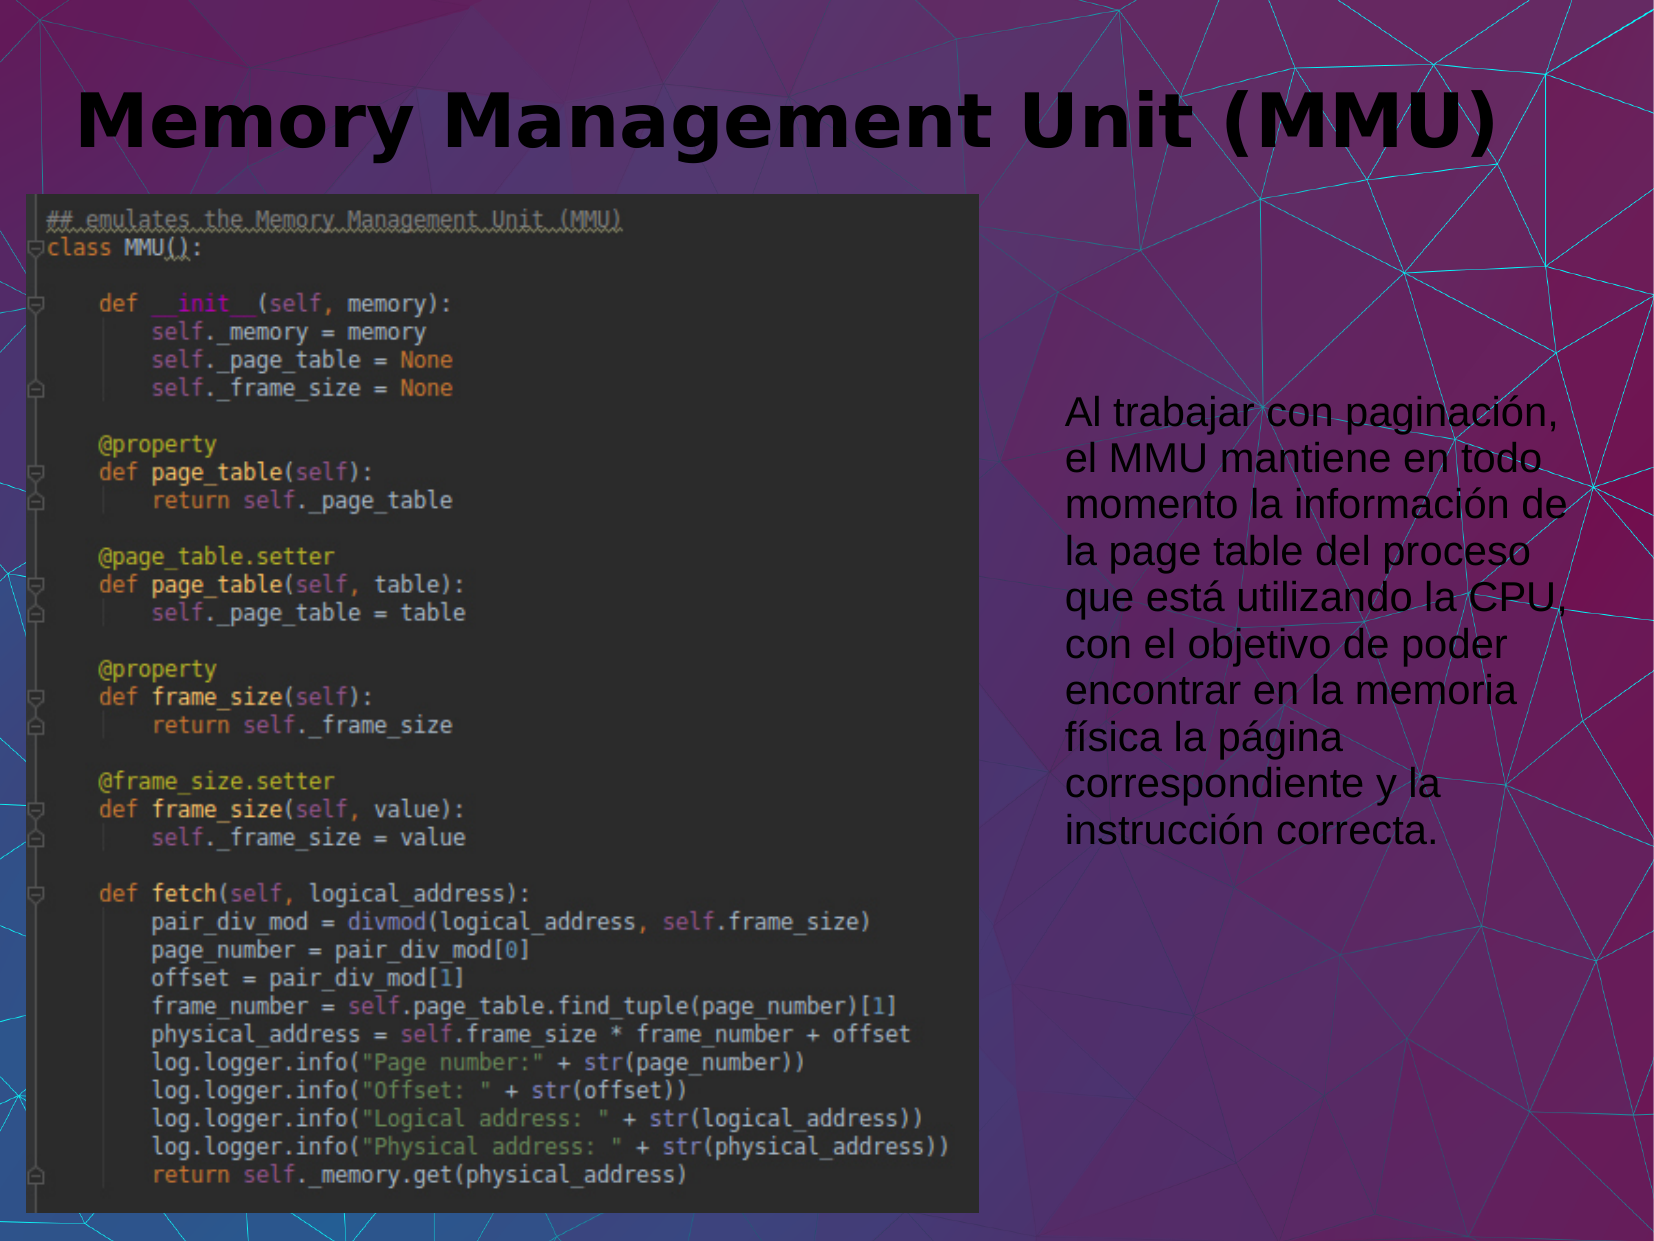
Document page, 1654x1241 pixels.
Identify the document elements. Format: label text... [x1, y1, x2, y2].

text_box Al trabajar con paginación, el MMU mantiene en todo momento la información de la page table del proceso que está utilizando la CPU, con el objetivo de poder encontrar en la memoria física la página correspondiente y la instrucción correcta. [1050, 195, 1594, 991]
picture [0, 0, 1654, 1241]
title Memory Management Unit (MMU) [60, 17, 1516, 226]
